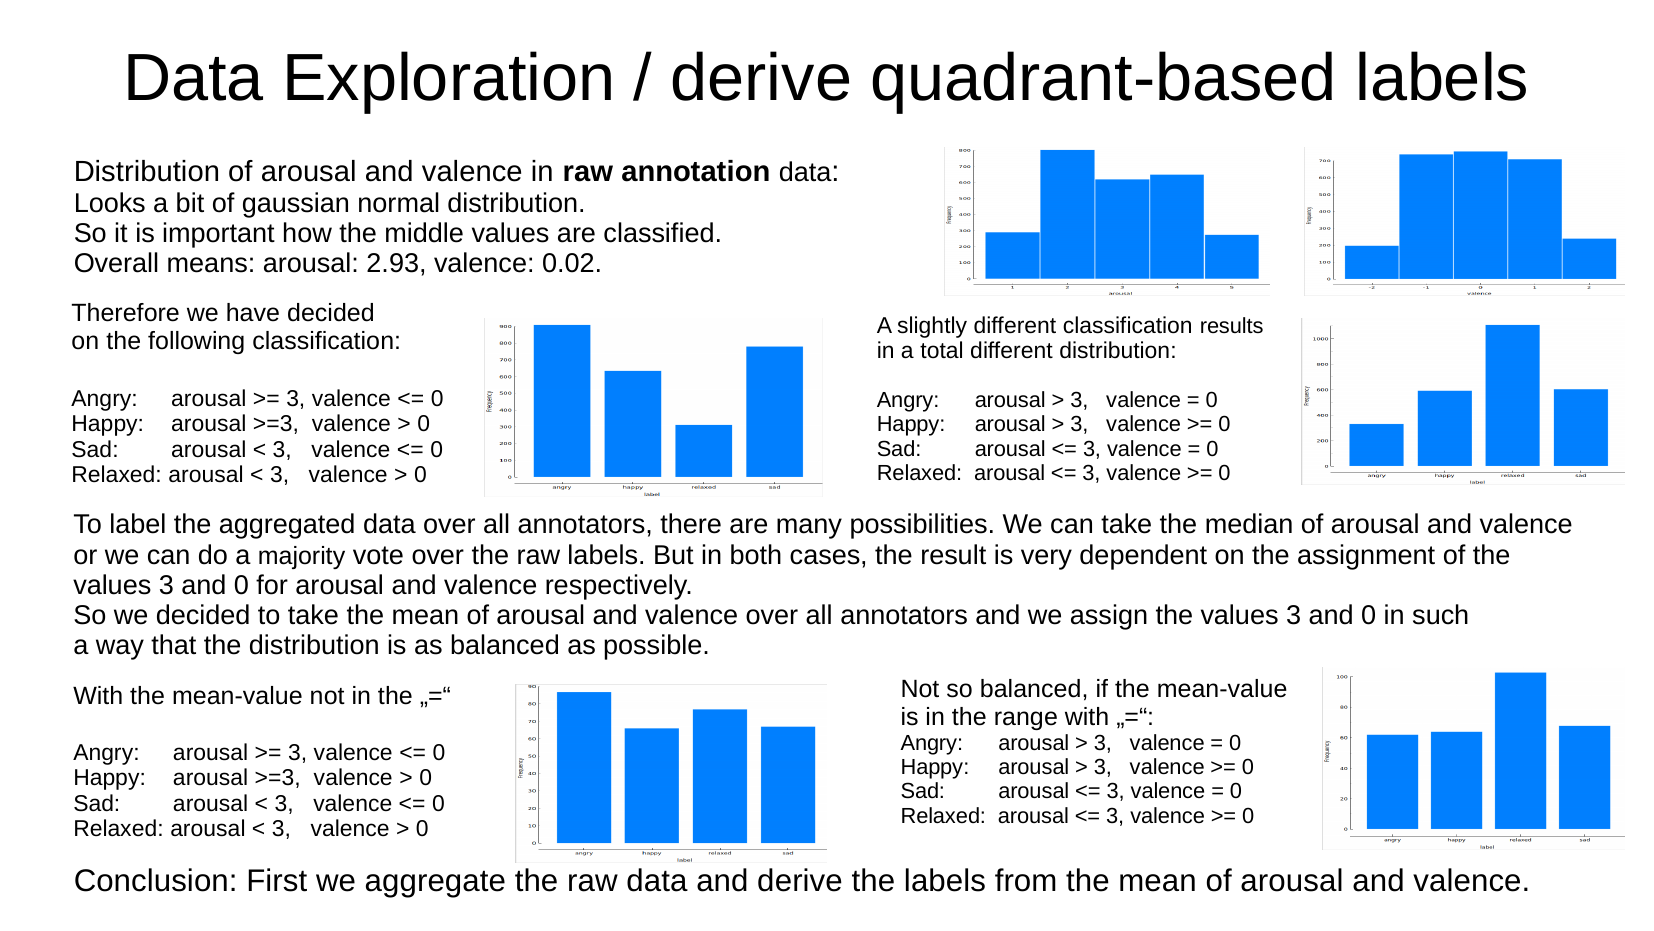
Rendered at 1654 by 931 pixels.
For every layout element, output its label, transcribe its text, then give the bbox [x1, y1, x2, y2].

text_box Distribution of arousal and valence in raw annotation data: Looks a bit of gaussian normal distribution. So it is important how the middle values are classified. Overall means: arousal: 2.93, valence: 0.02. [59, 147, 918, 286]
text_box Conclusion: First we aggregate the raw data and derive the labels from the mean of arousal and valence. [59, 856, 1549, 906]
picture [1301, 318, 1625, 485]
title Data Exploration / derive quadrant-based labels [82, 37, 1571, 119]
picture [515, 684, 827, 856]
text_box Therefore we have decided on the following classification: Angry: arousal >= 3, valence <= 0 Happy: arousal >=3, valence > 0 Sad: arousal < 3, valence <= 0 Relaxed: arousal < 3, valence > 0 [56, 291, 459, 495]
text_box A slightly different classification results in a total different distribution: Angry: arousal > 3, valence = 0 Happy: arousal > 3, valence >= 0 Sad: arousal <= 3, valence = 0 Relaxed: arousal <= 3, valence >= 0 [862, 305, 1279, 493]
picture [944, 147, 1270, 296]
text_box To label the aggregated data over all annotators, there are many possibilities. We can take the median of arousal and valence or we can do a majority vote over the raw labels. But in both cases, the result is very dependent on the assignment of the values 3 and 0 for arousal and valence respectively. So we decided to take the mean of arousal and valence over all annotators and we assign the values 3 and 0 in such a way that the distribution is as balanced as possible. [58, 501, 1594, 668]
picture [1304, 147, 1625, 296]
text_box Not so balanced, if the mean-value is in the range with „=“: Angry: arousal > 3, valence = 0 Happy: arousal > 3, valence >= 0 Sad: arousal <= 3, valence = 0 Relaxed: arousal <= 3, valence >= 0 [885, 667, 1304, 836]
picture [1322, 667, 1625, 850]
picture [484, 318, 823, 497]
text_box With the mean-value not in the „=“ Angry: arousal >= 3, valence <= 0 Happy: arousal >=3, valence > 0 Sad: arousal < 3, valence <= 0 Relaxed: arousal < 3, valence > 0 [58, 674, 467, 850]
